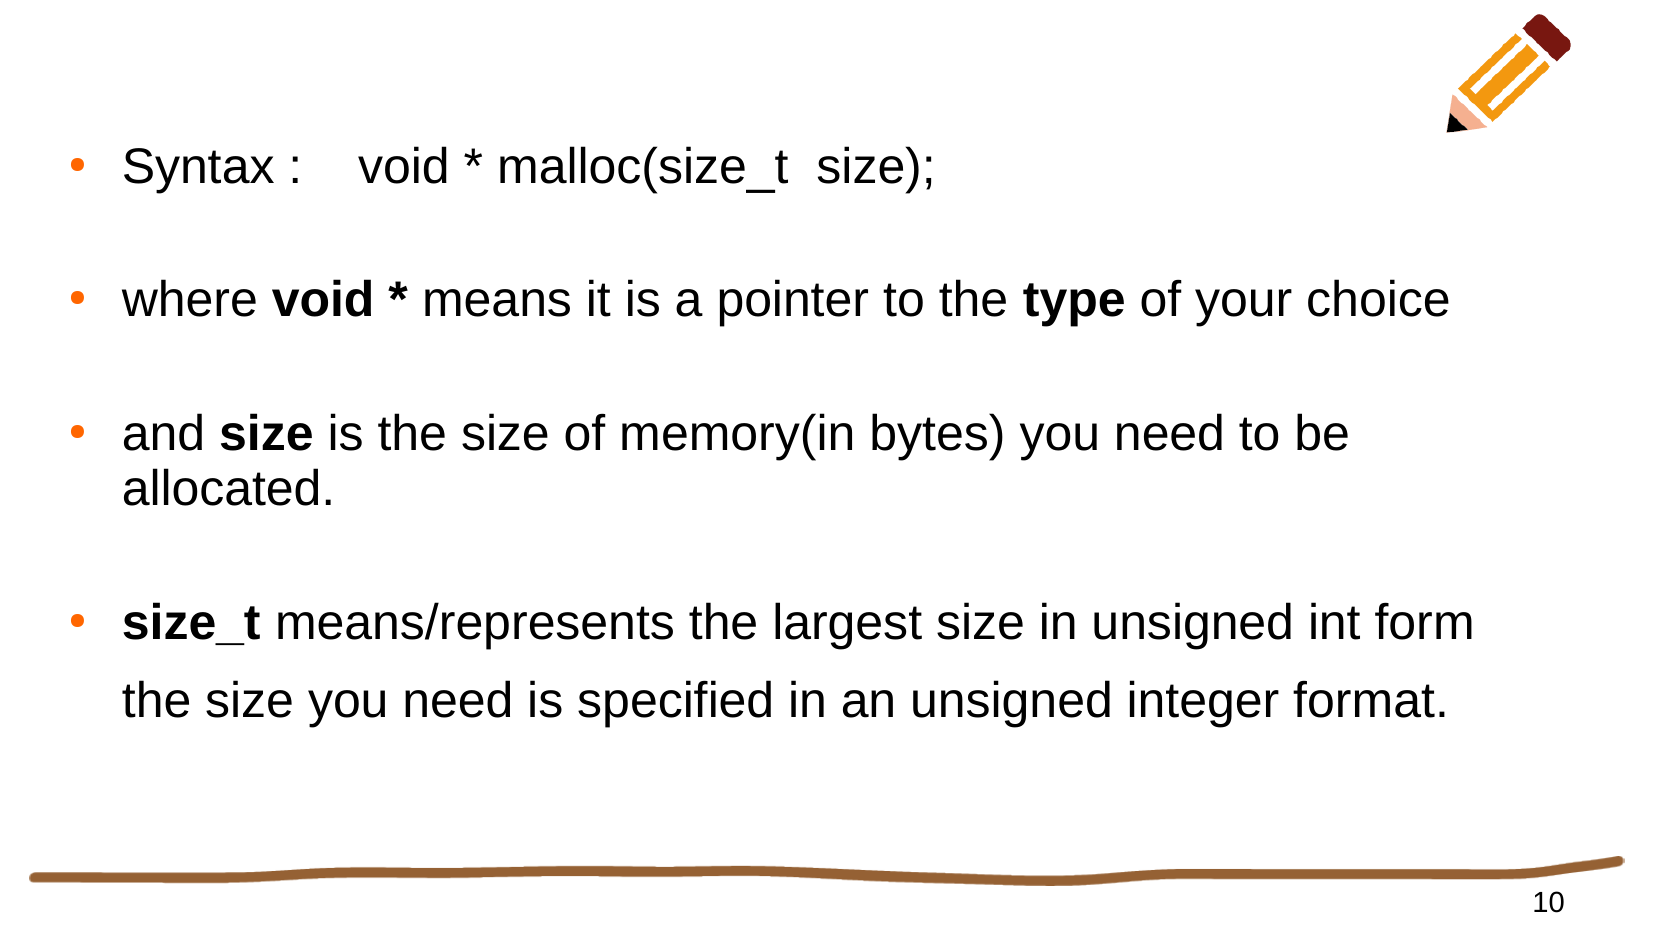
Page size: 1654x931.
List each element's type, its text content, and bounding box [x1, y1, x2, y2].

picture [29, 856, 1625, 886]
list Syntax : void * malloc(size_t size); where void * means it is a pointer to the type of your choice and size is the size of memory(in bytes) you need to be allocated. size_t means/represents the largest size in unsigned int form the size you need is specified in an unsigned integer format. [51, 137, 1501, 788]
picture [1446, 14, 1571, 133]
